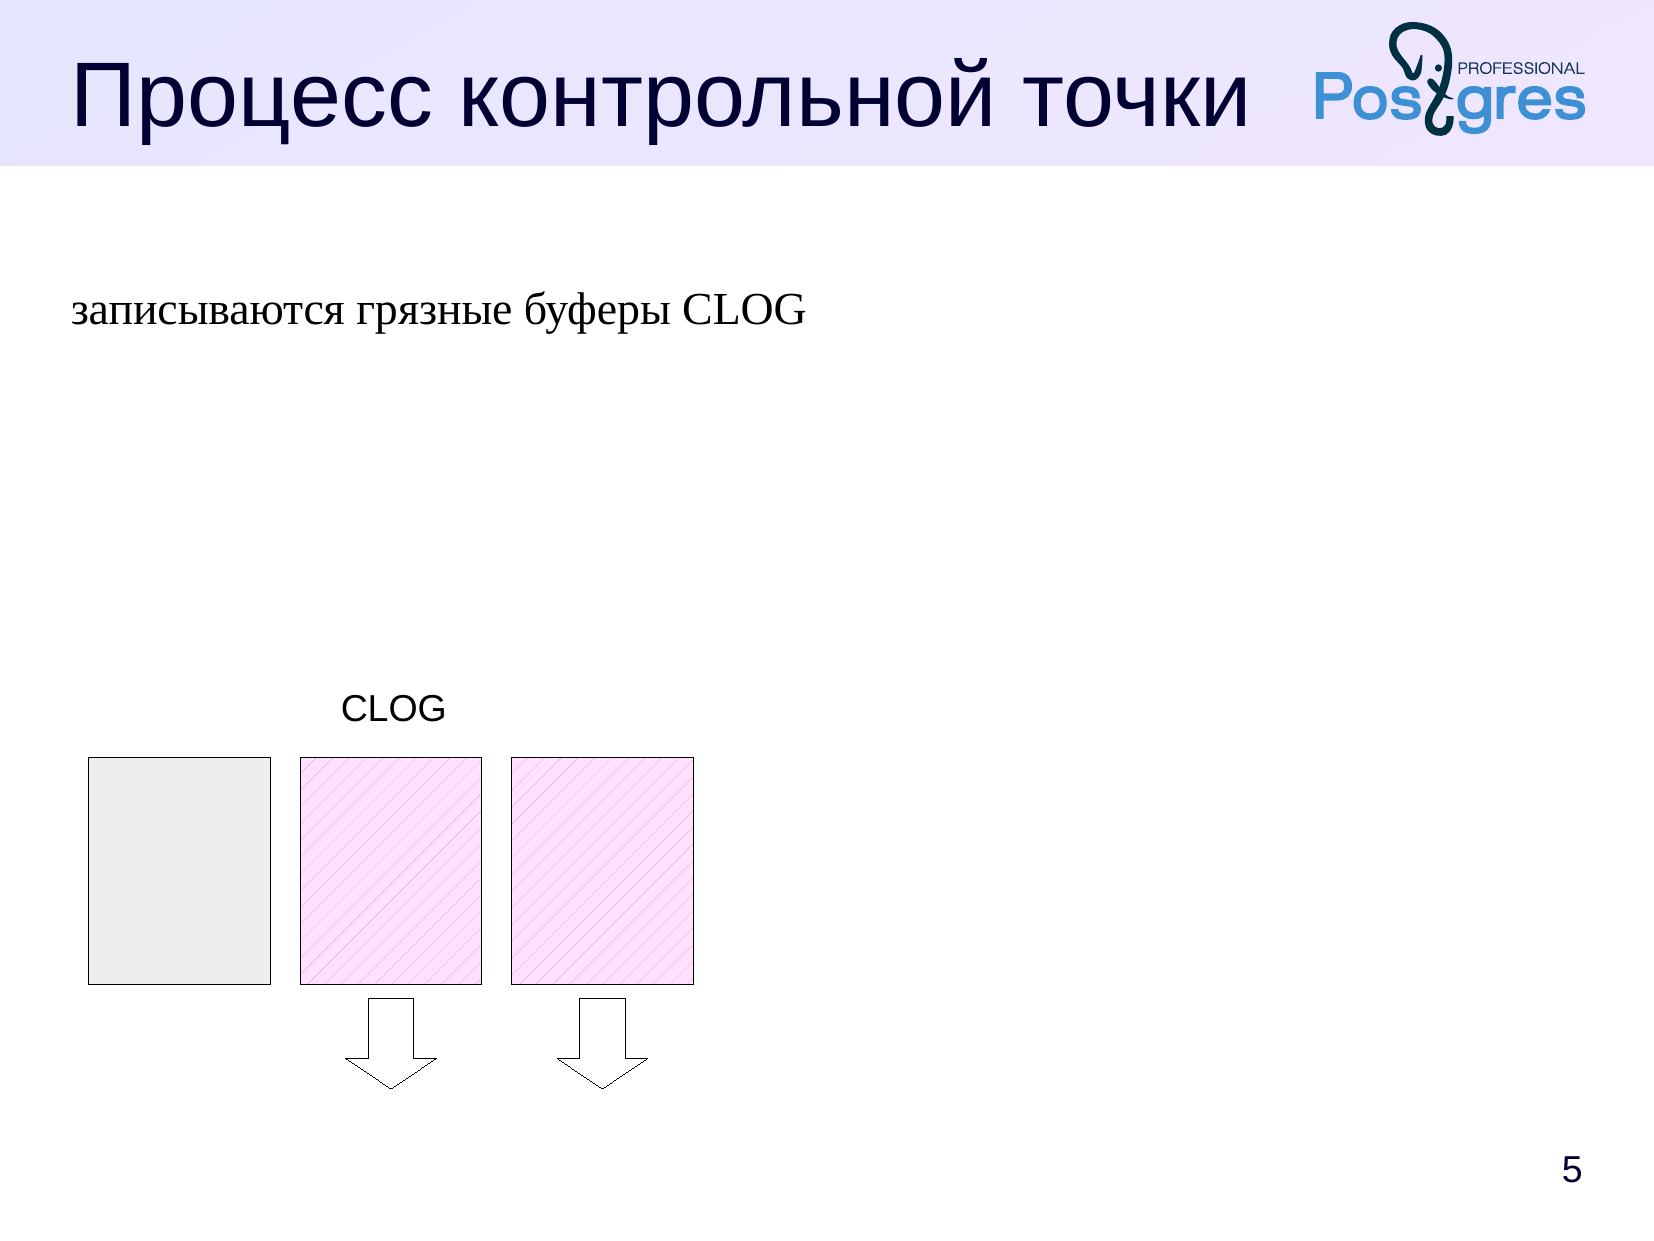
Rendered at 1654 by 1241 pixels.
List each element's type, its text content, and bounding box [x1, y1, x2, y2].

title Процесс контрольной точки [70, 43, 1261, 147]
text_box [511, 757, 694, 985]
list записываются грязные буферы CLOG [70, 283, 1583, 1141]
text_box [345, 998, 437, 1089]
text_box [557, 998, 648, 1089]
text_box CLOG [326, 679, 485, 779]
